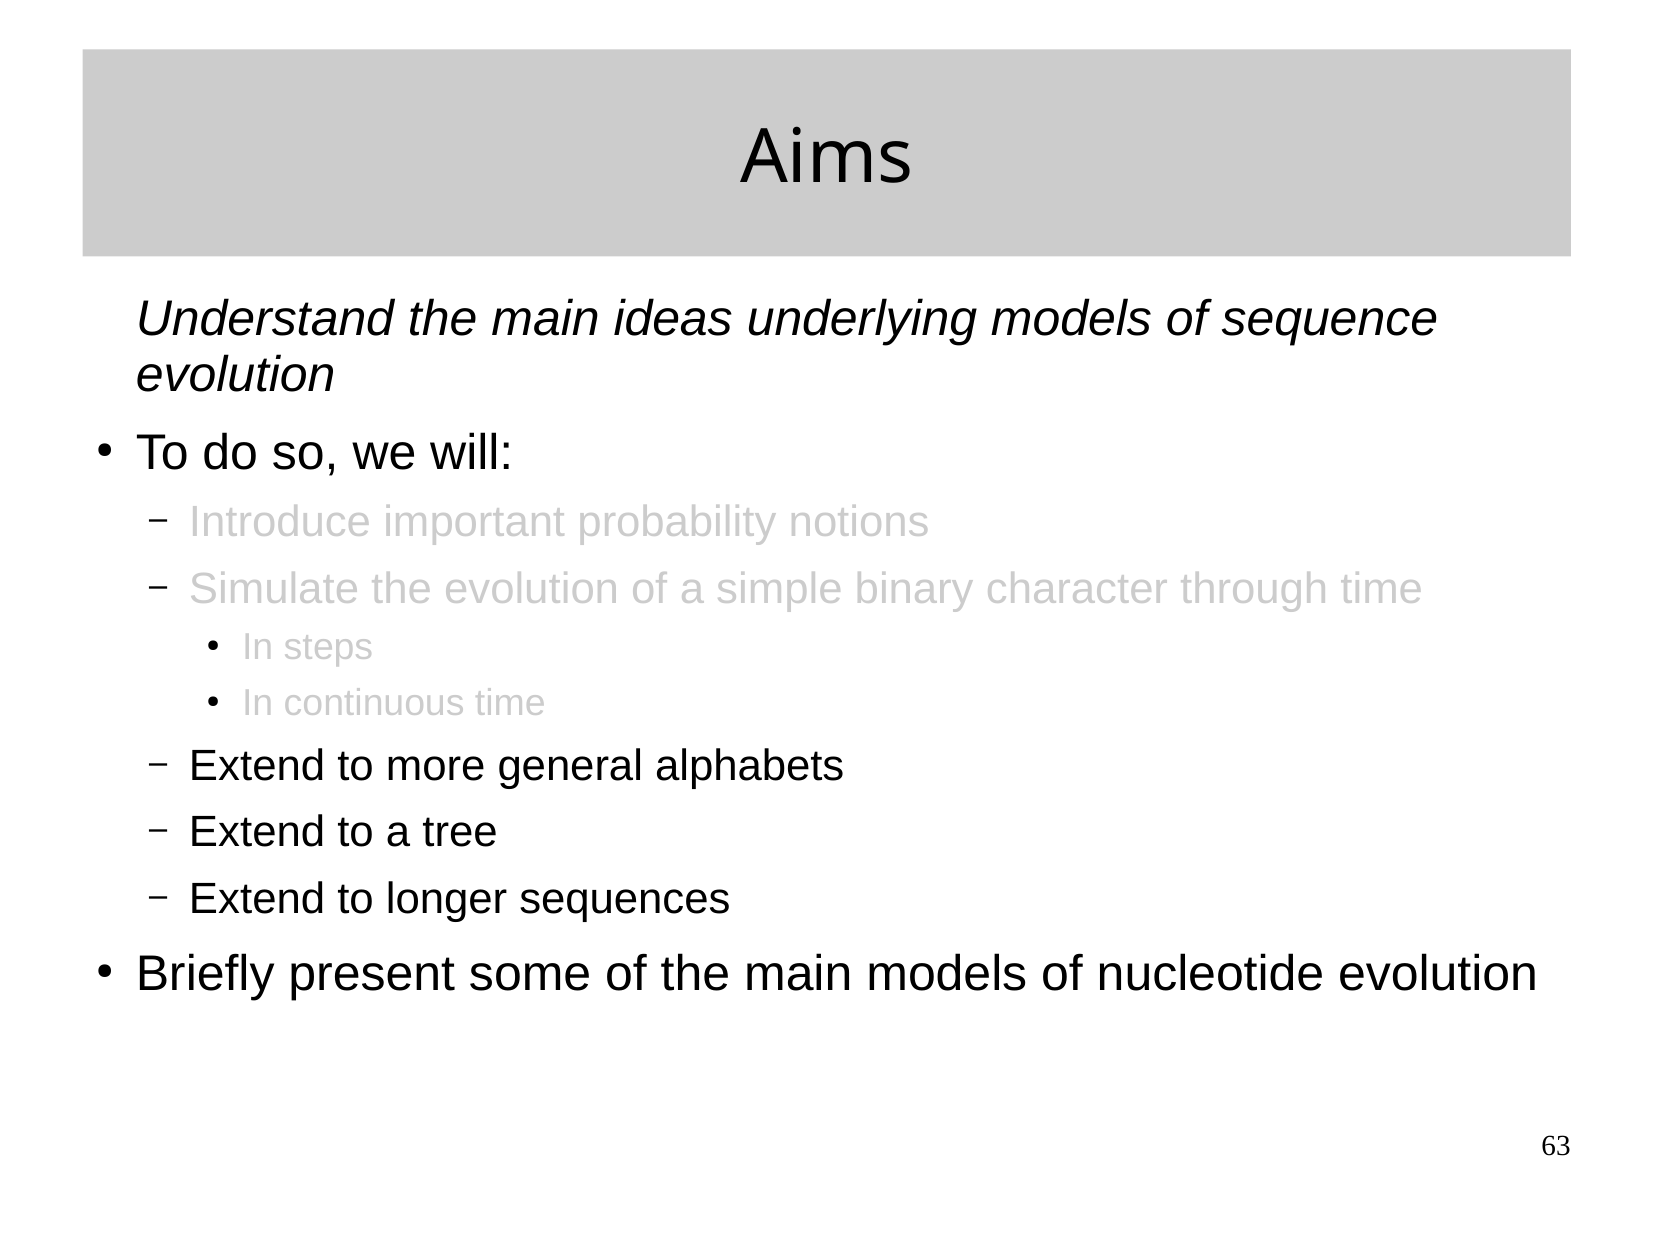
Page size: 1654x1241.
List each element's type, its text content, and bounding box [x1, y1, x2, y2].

title Aims [82, 49, 1571, 257]
list Understand the main ideas underlying models of sequence evolution To do so, we will: Introduce important probability notions Simulate the evolution of a simple binary character through time In steps In continuous time Extend to more general alphabets Extend to a tree Extend to longer sequences Briefly present some of the main models of nucleotide evolution [82, 290, 1571, 1010]
